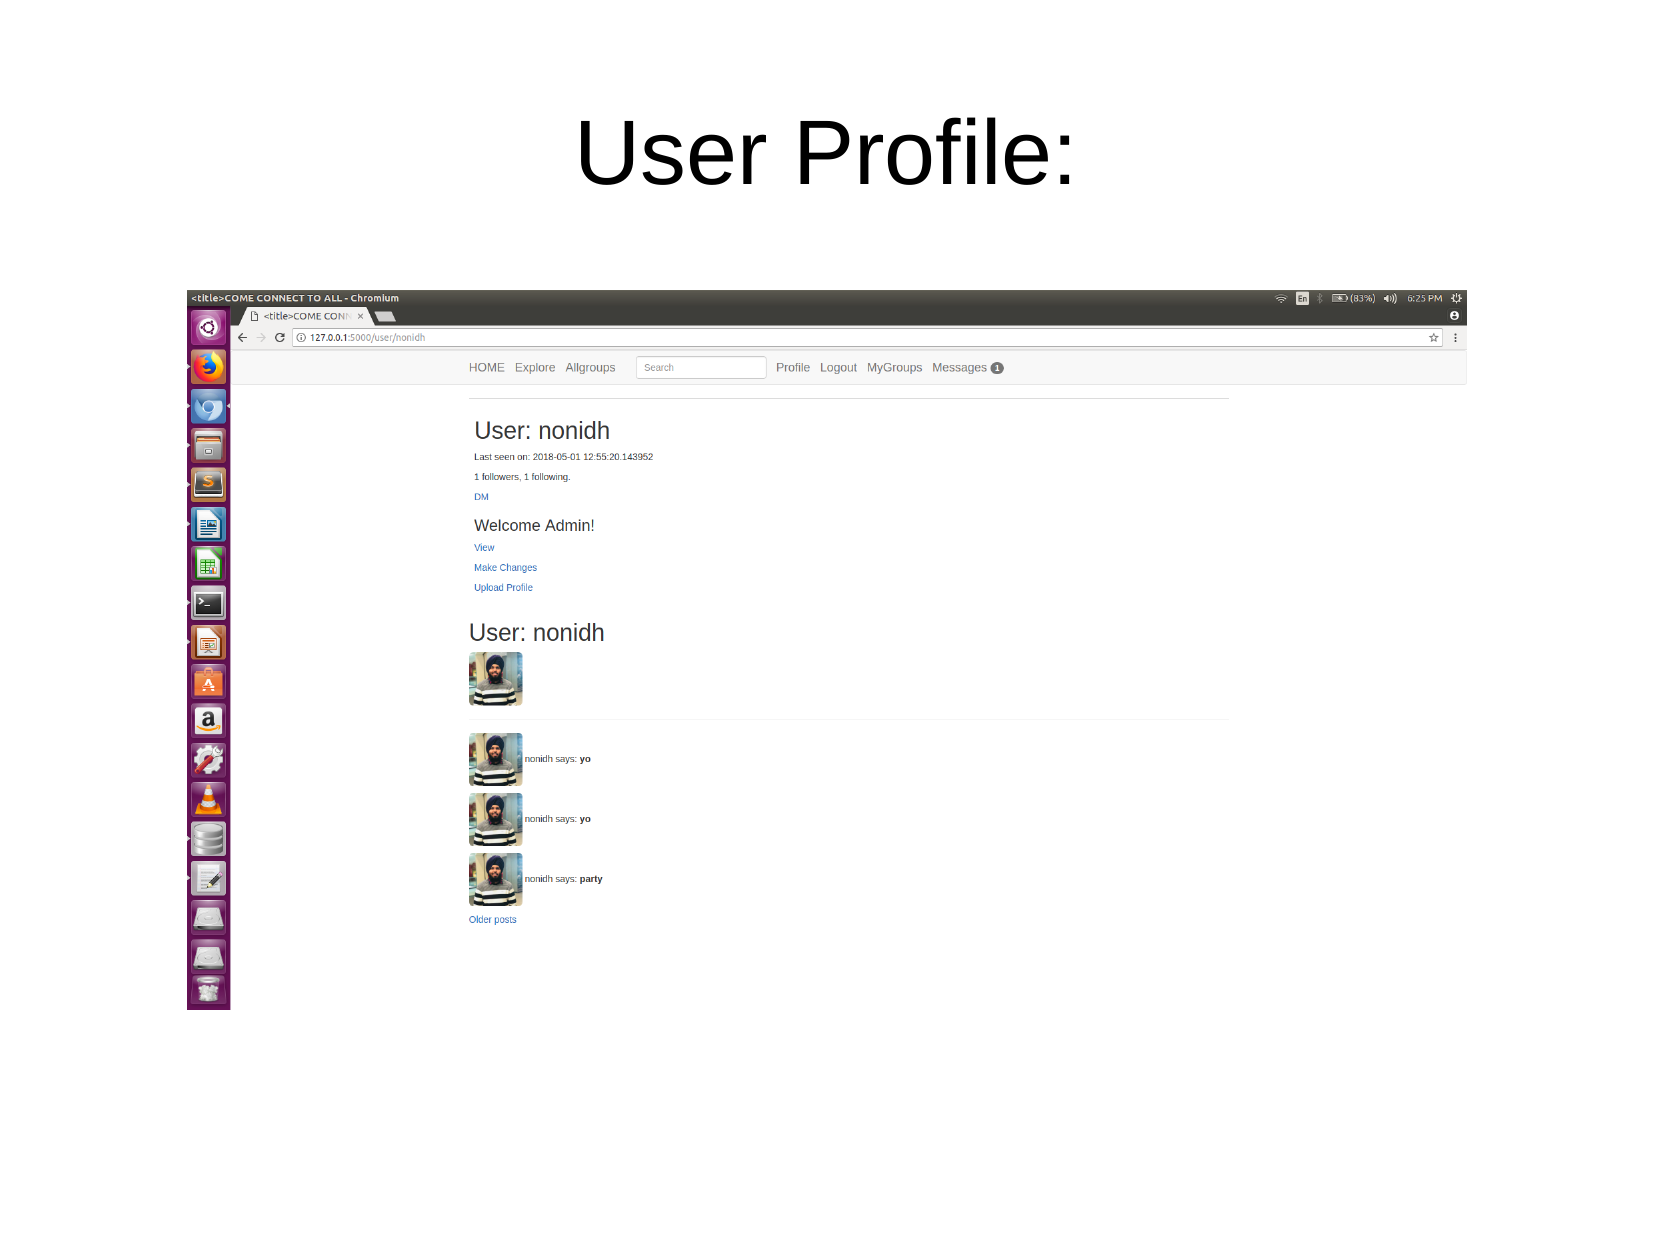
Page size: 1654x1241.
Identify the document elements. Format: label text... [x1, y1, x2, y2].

title User Profile: [82, 49, 1571, 257]
picture [187, 290, 1467, 1010]
